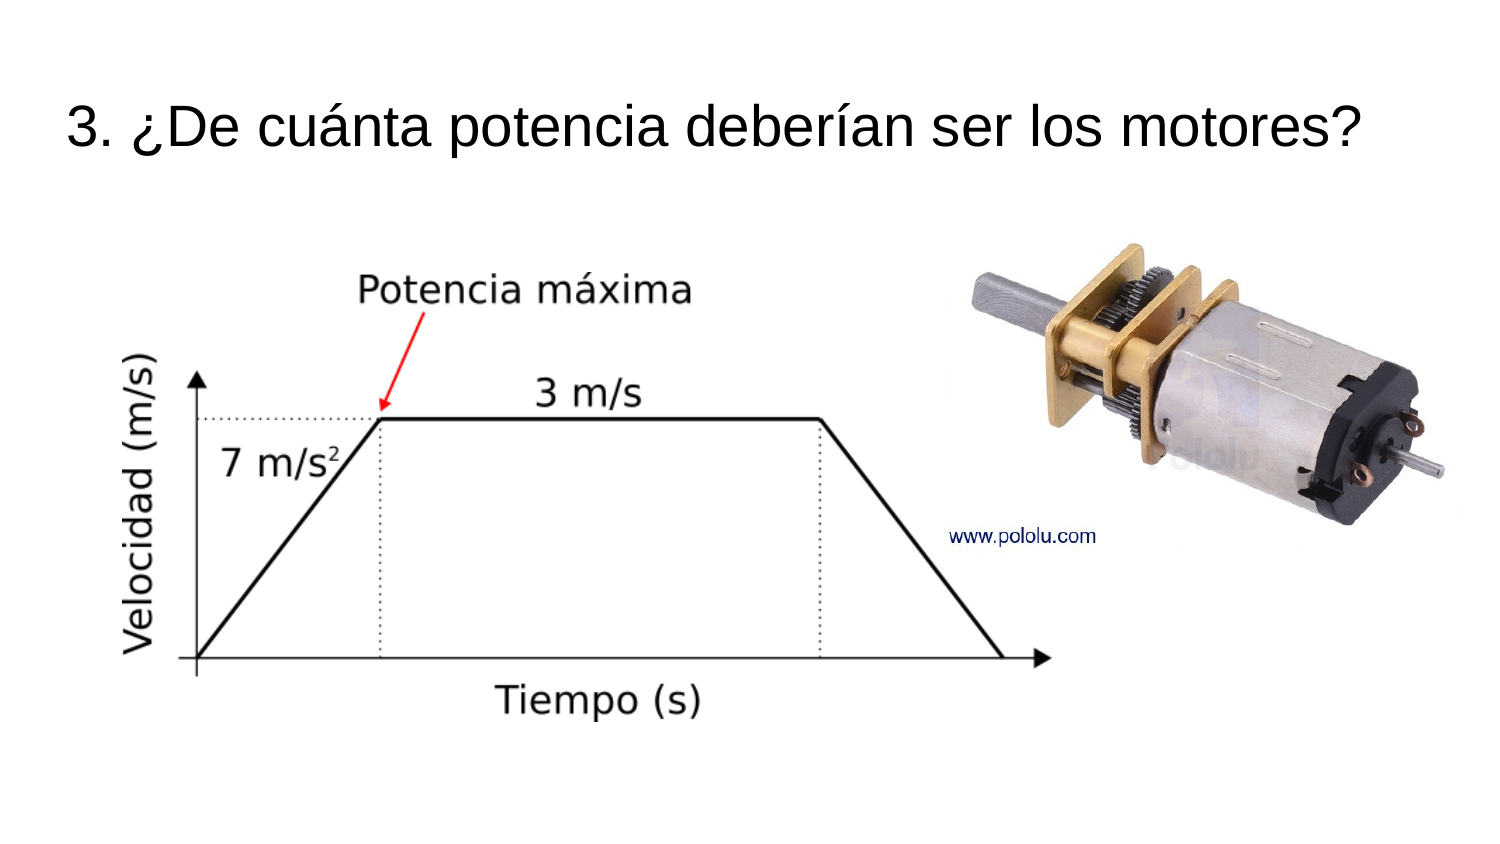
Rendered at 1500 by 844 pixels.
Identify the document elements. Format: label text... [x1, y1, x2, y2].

title 3. ¿De cuánta potencia deberían ser los motores? [51, 72, 1449, 167]
picture [122, 181, 1462, 722]
